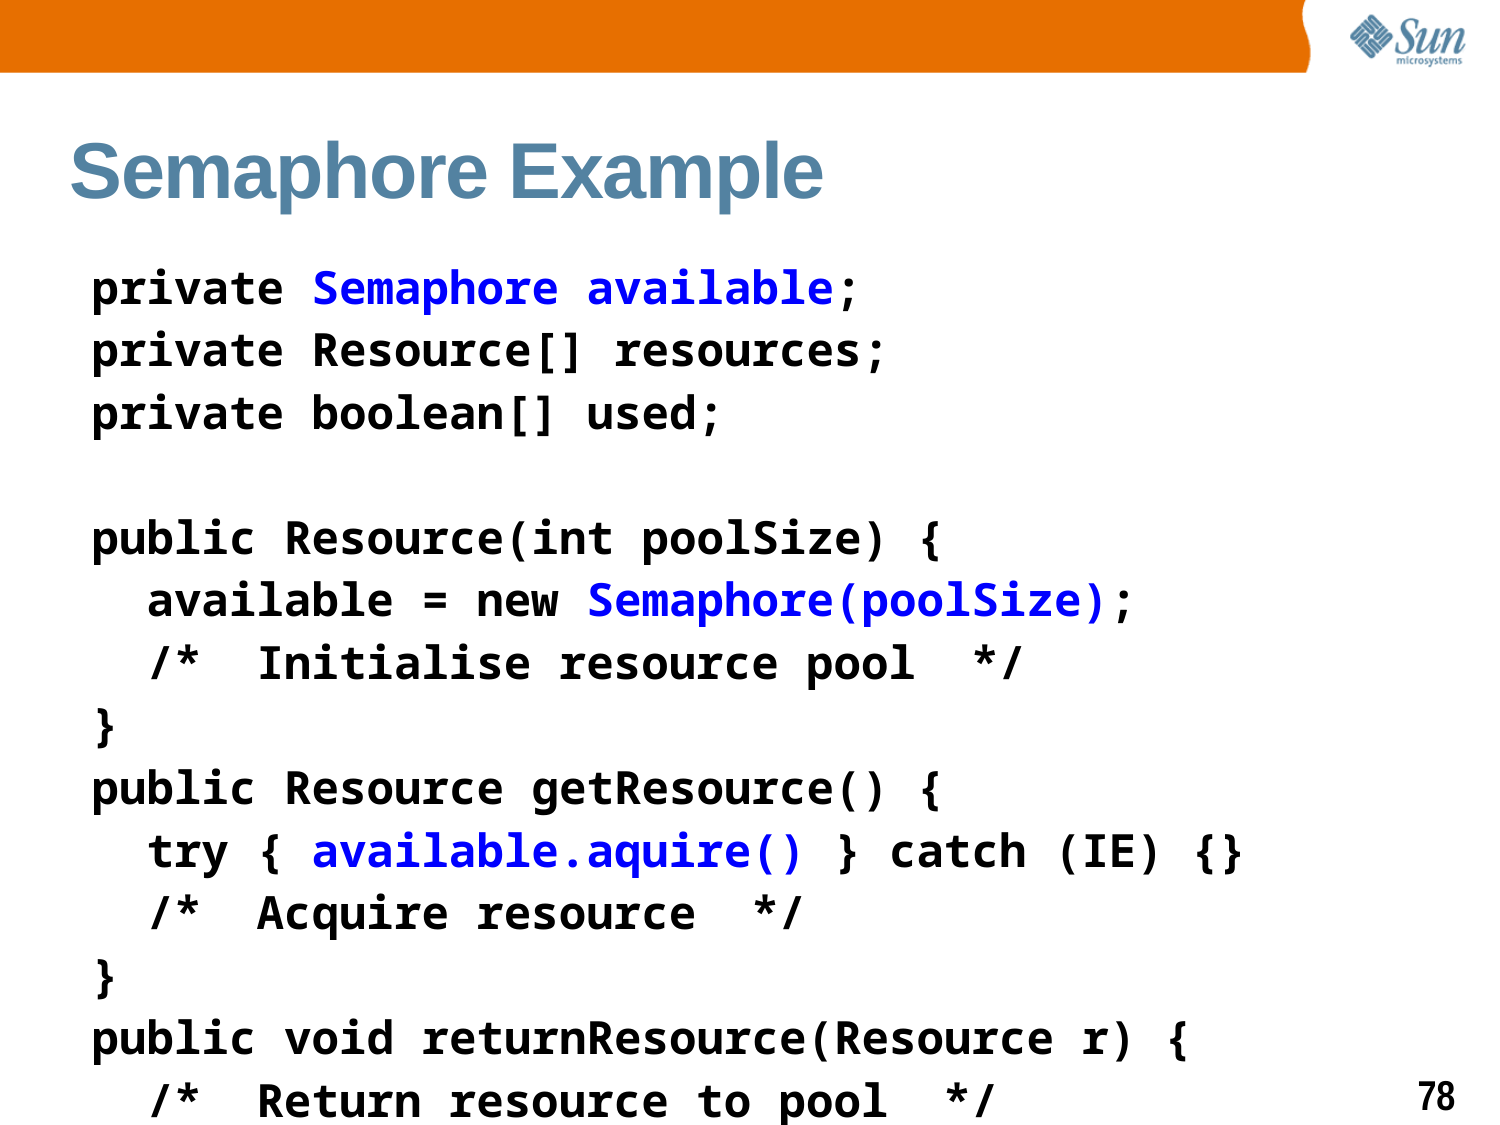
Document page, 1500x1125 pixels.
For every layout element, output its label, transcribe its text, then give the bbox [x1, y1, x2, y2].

picture [0, 0, 1500, 75]
text_box private Semaphore available; private Resource[] resources; private boolean[] used; public Resource(int poolSize) { available = new Semaphore(poolSize); /* Initialise resource pool */ } public Resource getResource() { try { available.aquire() } catch (IE) {} /* Acquire resource */ } public void returnResource(Resource r) { /* Return resource to pool */ available.release(); } [36, 255, 1431, 1125]
title Semaphore Example [69, 134, 1432, 276]
